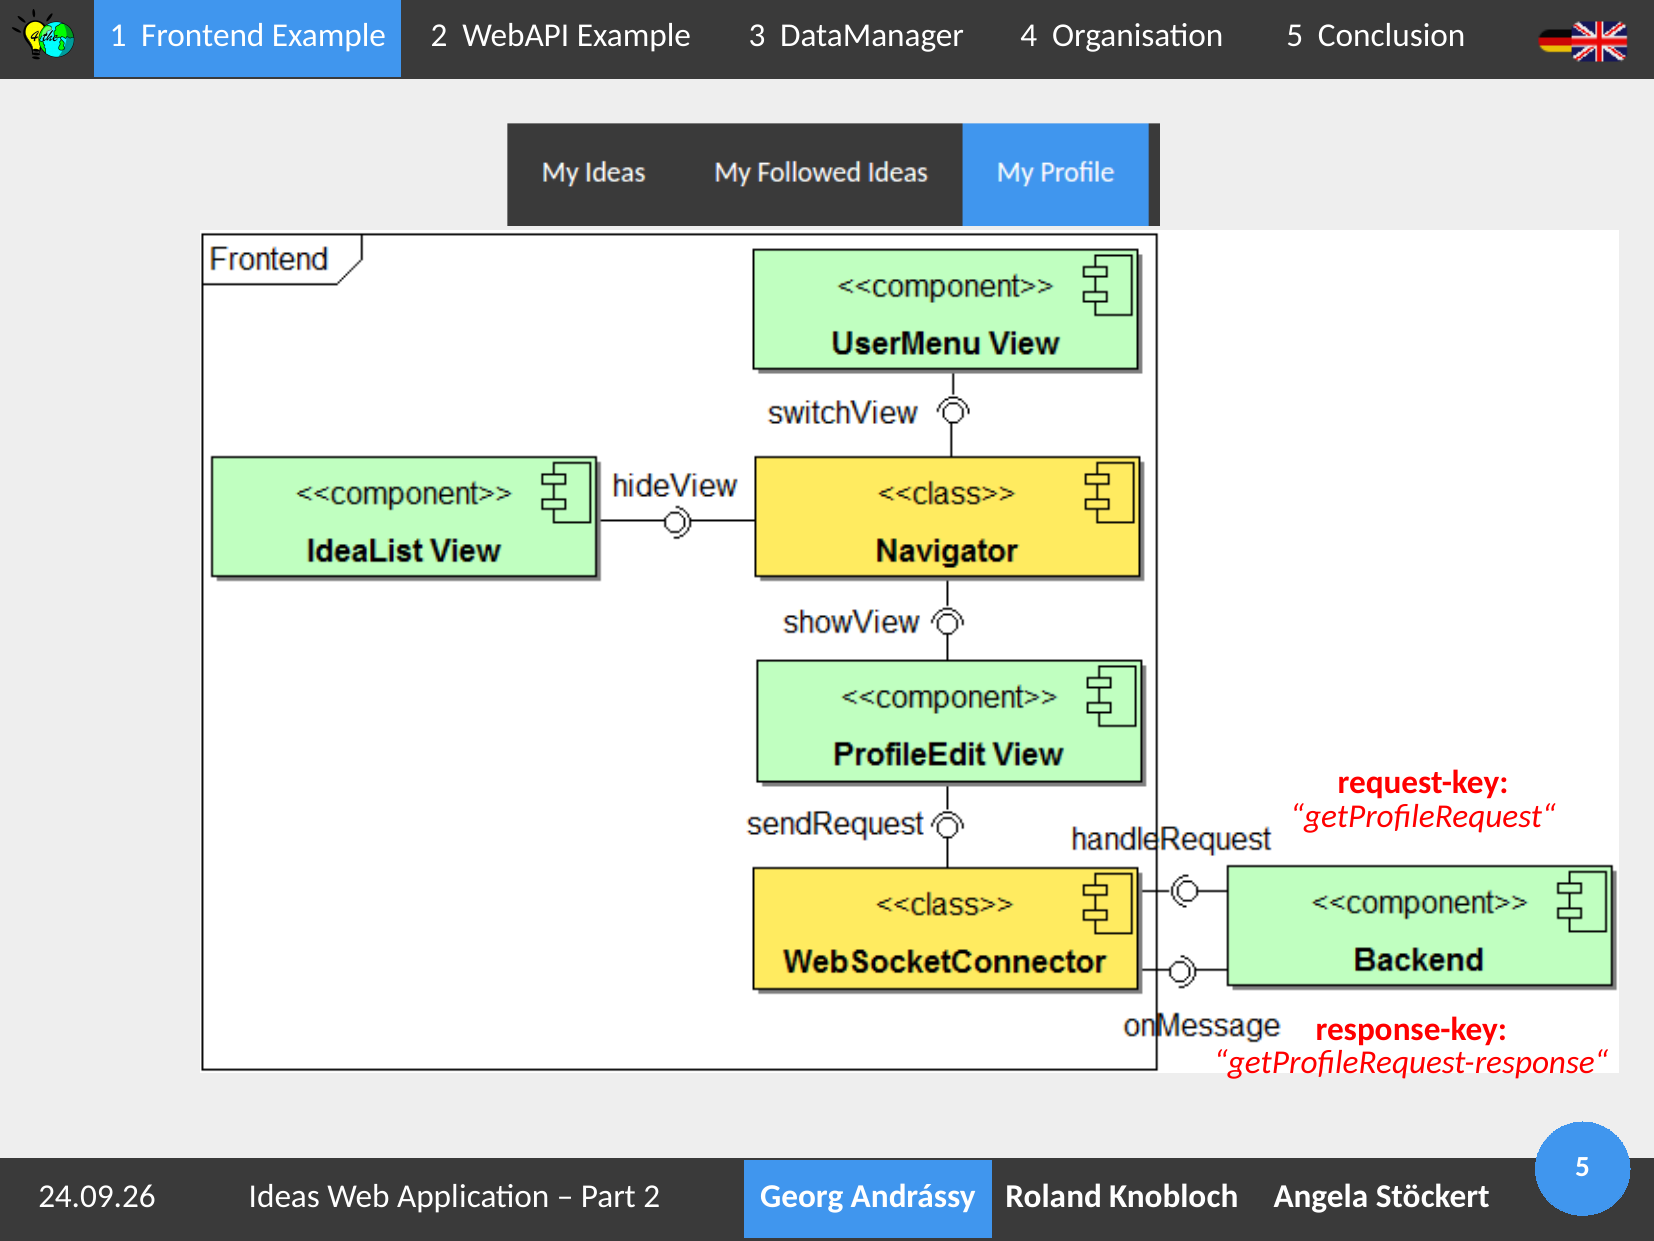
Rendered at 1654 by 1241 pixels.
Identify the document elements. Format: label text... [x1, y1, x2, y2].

text_box 2 WebAPI Example [401, 0, 720, 77]
picture [200, 230, 1619, 1073]
picture [506, 122, 1160, 226]
text_box 3 DataManager [720, 0, 992, 77]
text_box Angela Stöckert [1251, 1160, 1512, 1238]
text_box Roland Knobloch [992, 1160, 1251, 1238]
text_box request-key: “getProfileRequest“ [1251, 761, 1595, 851]
picture [2, 0, 83, 79]
text_box 5 Conclusion [1251, 0, 1501, 77]
text_box Georg Andrássy [744, 1160, 992, 1238]
text_box 4 Organisation [992, 0, 1251, 77]
text_box Ideas Web Application – Part 2 [242, 1160, 668, 1238]
text_box 1 Frontend Example [94, 0, 401, 77]
text_box response-key: “getProfileRequest-response“ [1157, 1007, 1654, 1134]
picture [1536, 18, 1629, 64]
